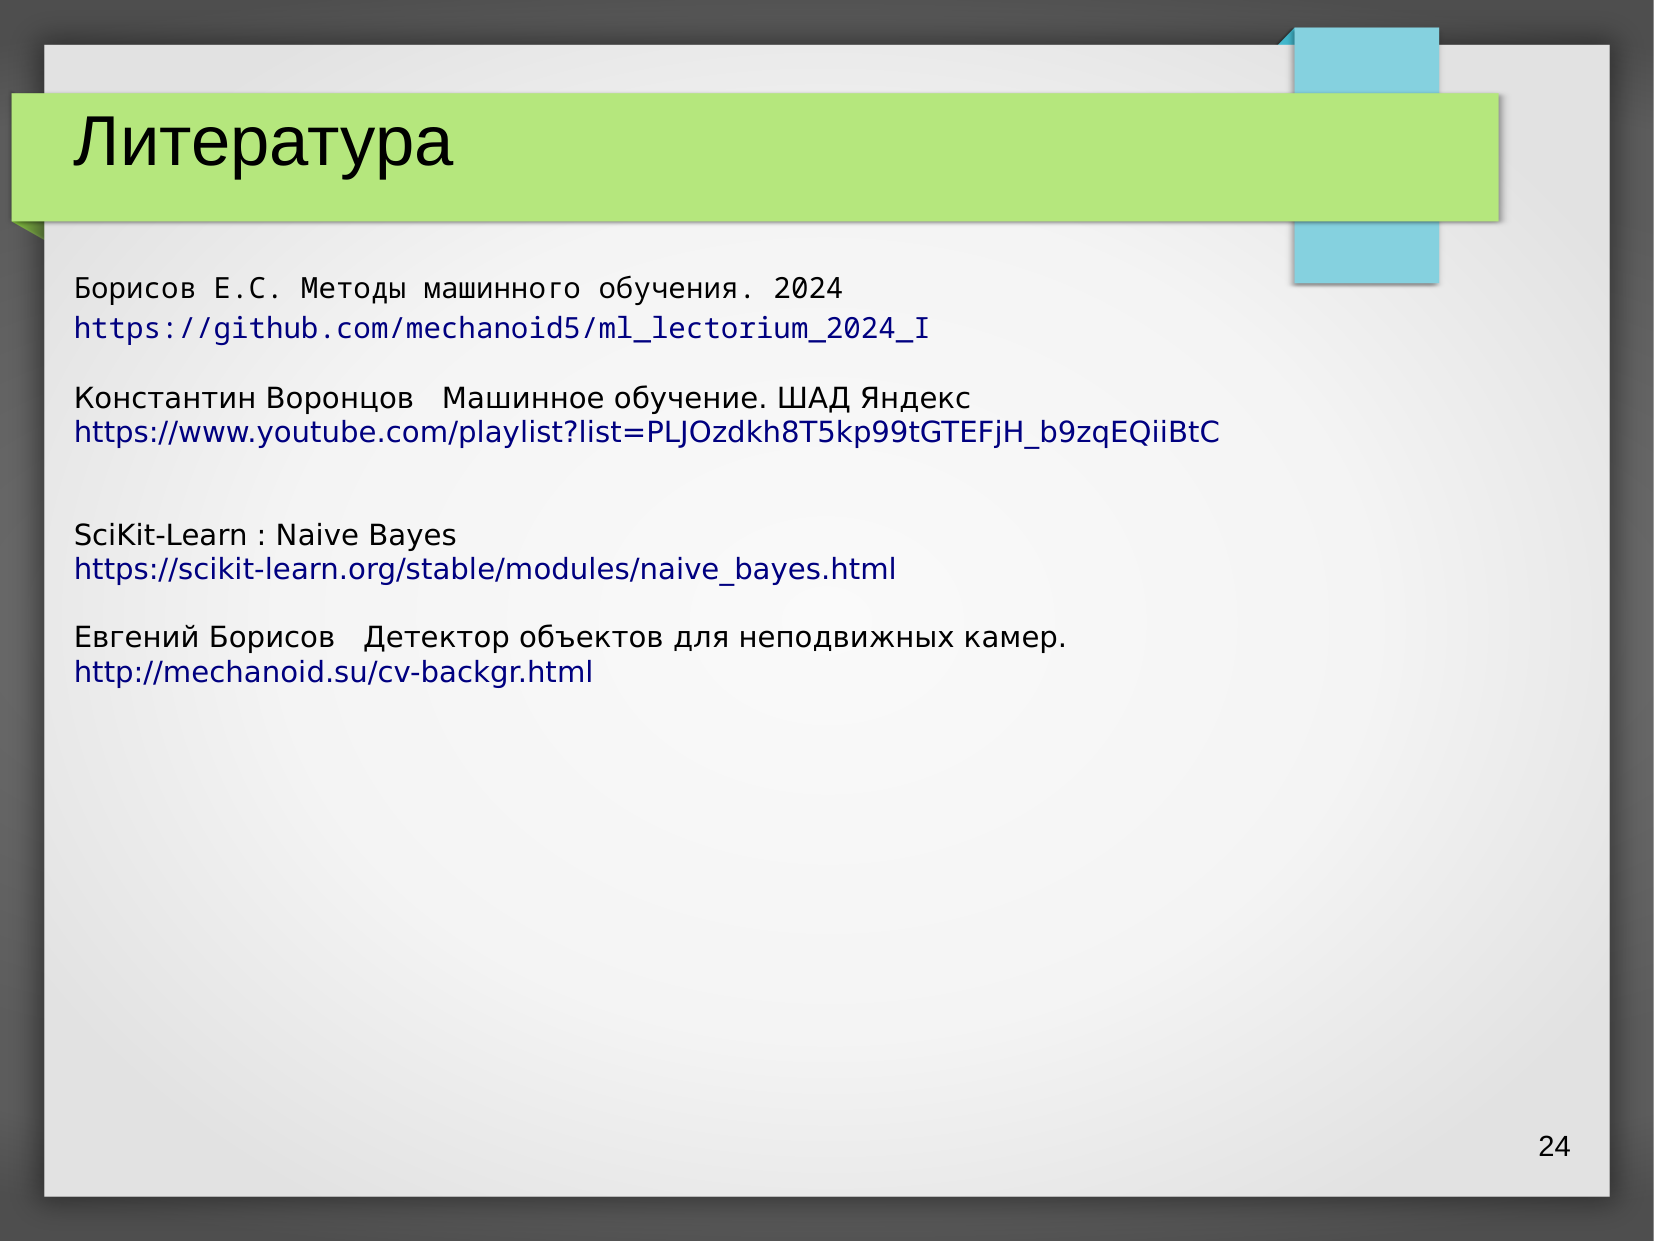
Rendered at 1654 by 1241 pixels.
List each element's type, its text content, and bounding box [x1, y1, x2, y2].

text_box Борисов Е.С. Методы машинного обучения. 2024 https://github.com/mechanoid5/ml_lectorium_2024_I Константин Воронцов Машинное обучение. ШАД Яндексhttps://www.youtube.com/playlist?list=PLJOzdkh8T5kp99tGTEFjH_b9zqEQiiBtC SciKit-Learn : Naive Bayes https://scikit-learn.org/stable/modules/naive_bayes.html Евгений Борисов Детектор объектов для неподвижных камер. http://mechanoid.su/cv-backgr.html [59, 259, 1312, 789]
picture [0, 0, 1654, 1241]
text_box Литература [59, 94, 1004, 189]
